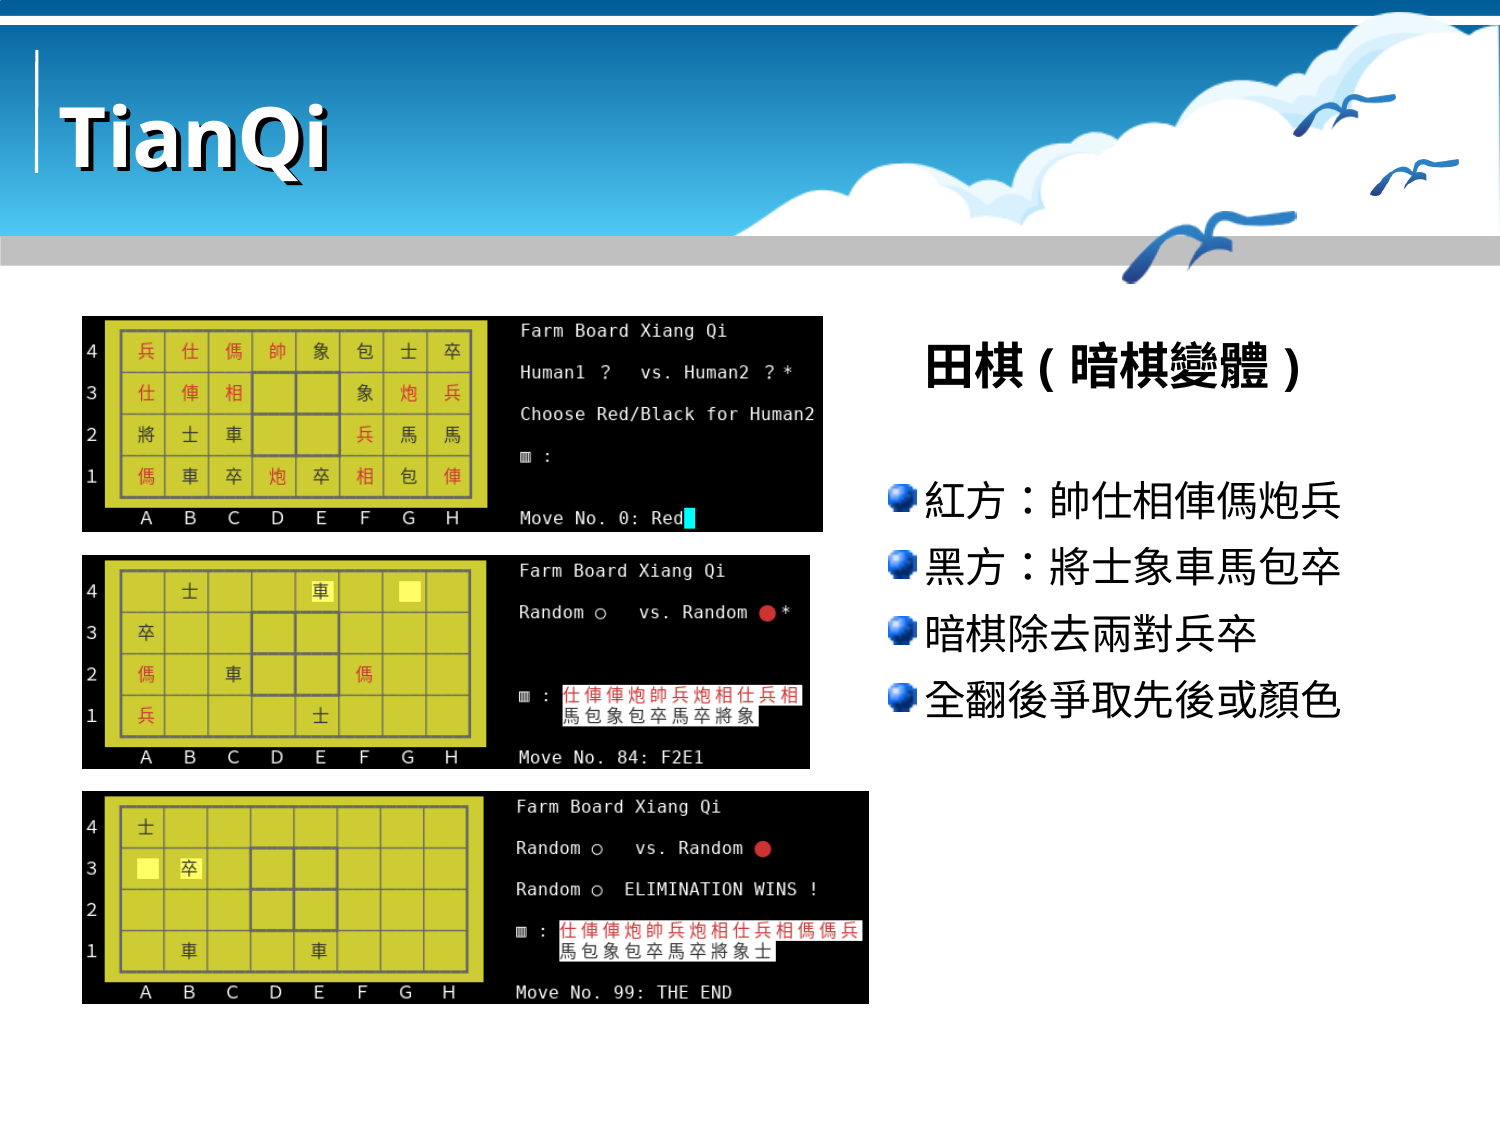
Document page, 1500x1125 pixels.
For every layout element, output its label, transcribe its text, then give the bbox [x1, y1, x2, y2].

picture [888, 623, 917, 645]
title TianQi [59, 86, 1465, 186]
text_box 田棋(暗棋變體) 紅方：帥仕相俥傌炮兵 黑方：將士象車馬包卒 暗棋除去兩對兵卒 全翻後爭取先後或顏色 [874, 318, 1359, 623]
picture [82, 791, 869, 1004]
picture [730, 12, 1500, 284]
picture [82, 316, 823, 532]
picture [82, 555, 810, 769]
picture [888, 683, 917, 712]
